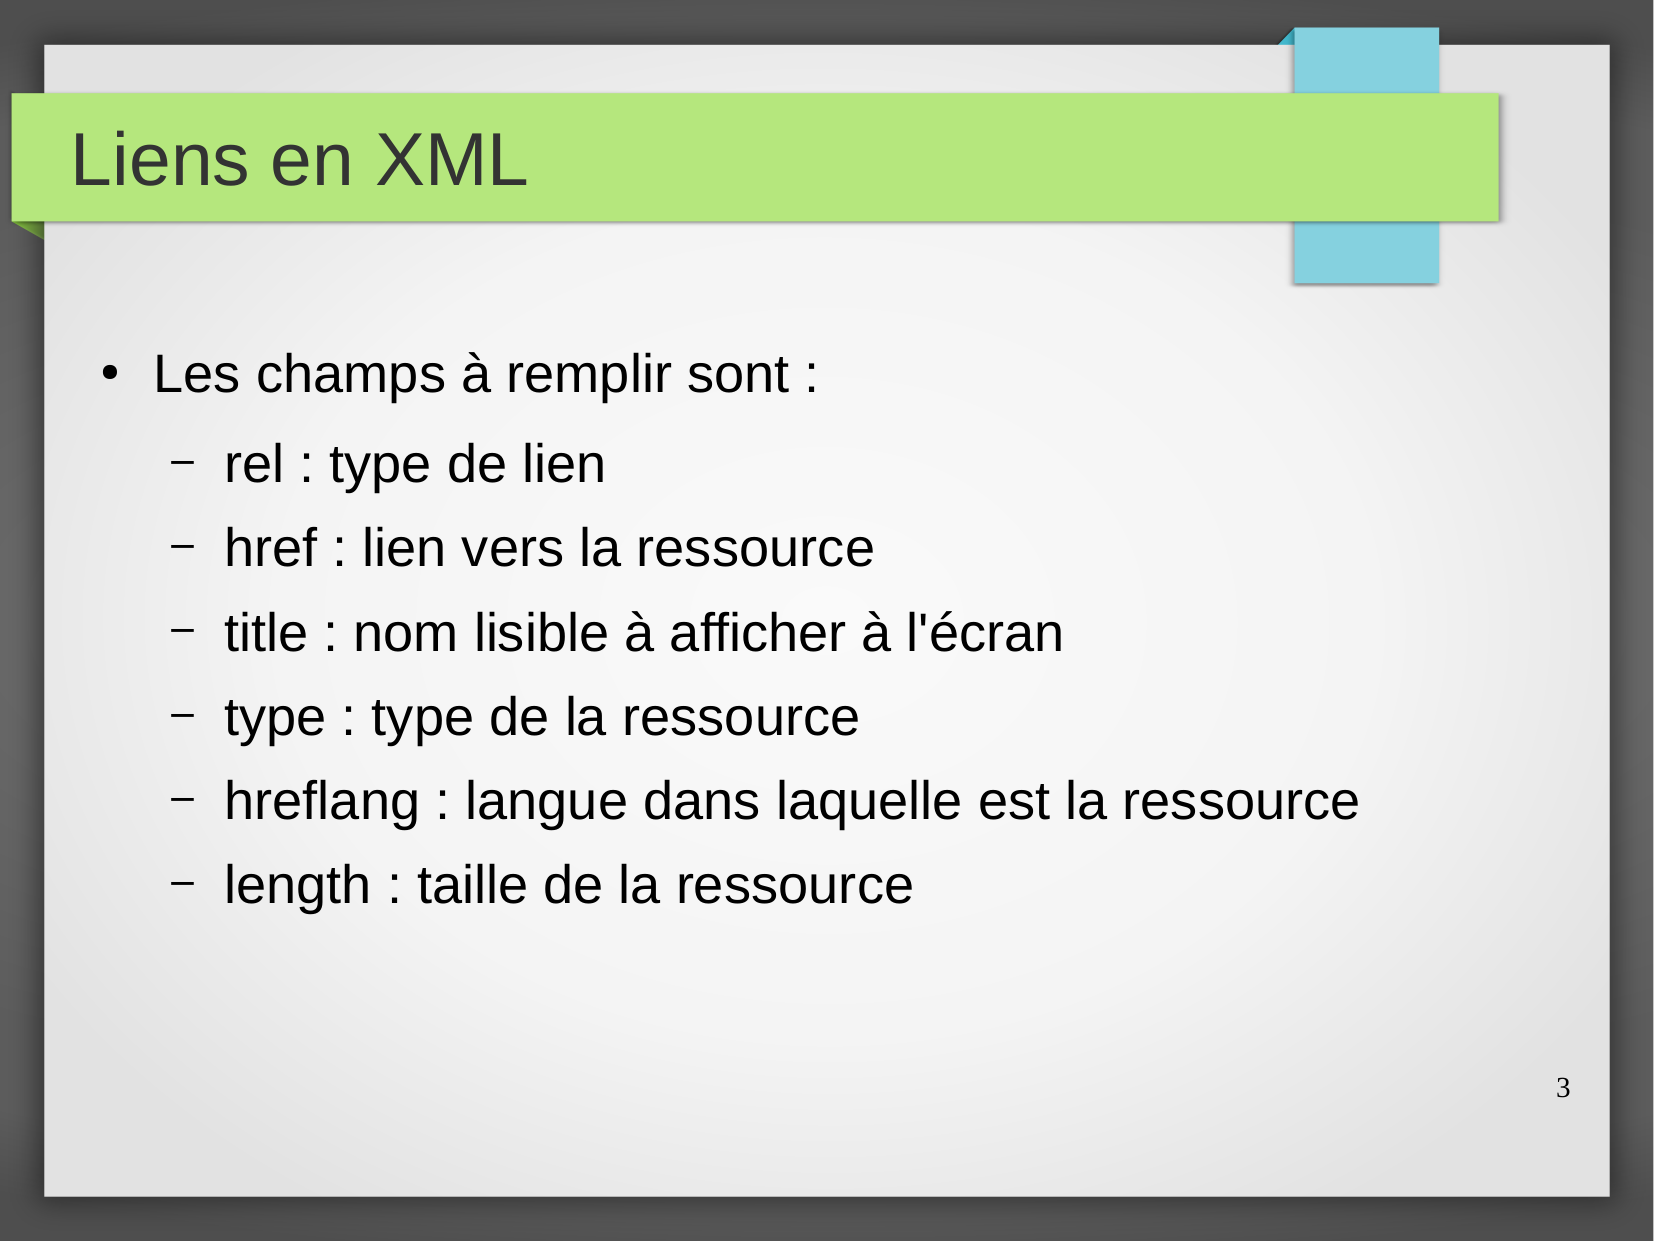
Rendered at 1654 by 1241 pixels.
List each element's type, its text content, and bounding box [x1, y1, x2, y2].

title Liens en XML [70, 106, 1229, 213]
picture [0, 0, 1654, 1241]
list Les champs à remplir sont : rel : type de lien href : lien vers la ressource title : nom lisible à afficher à l'écran type : type de la ressource hreflang : langue dans laquelle est la ressource length : taille de la ressource [82, 343, 1538, 1063]
